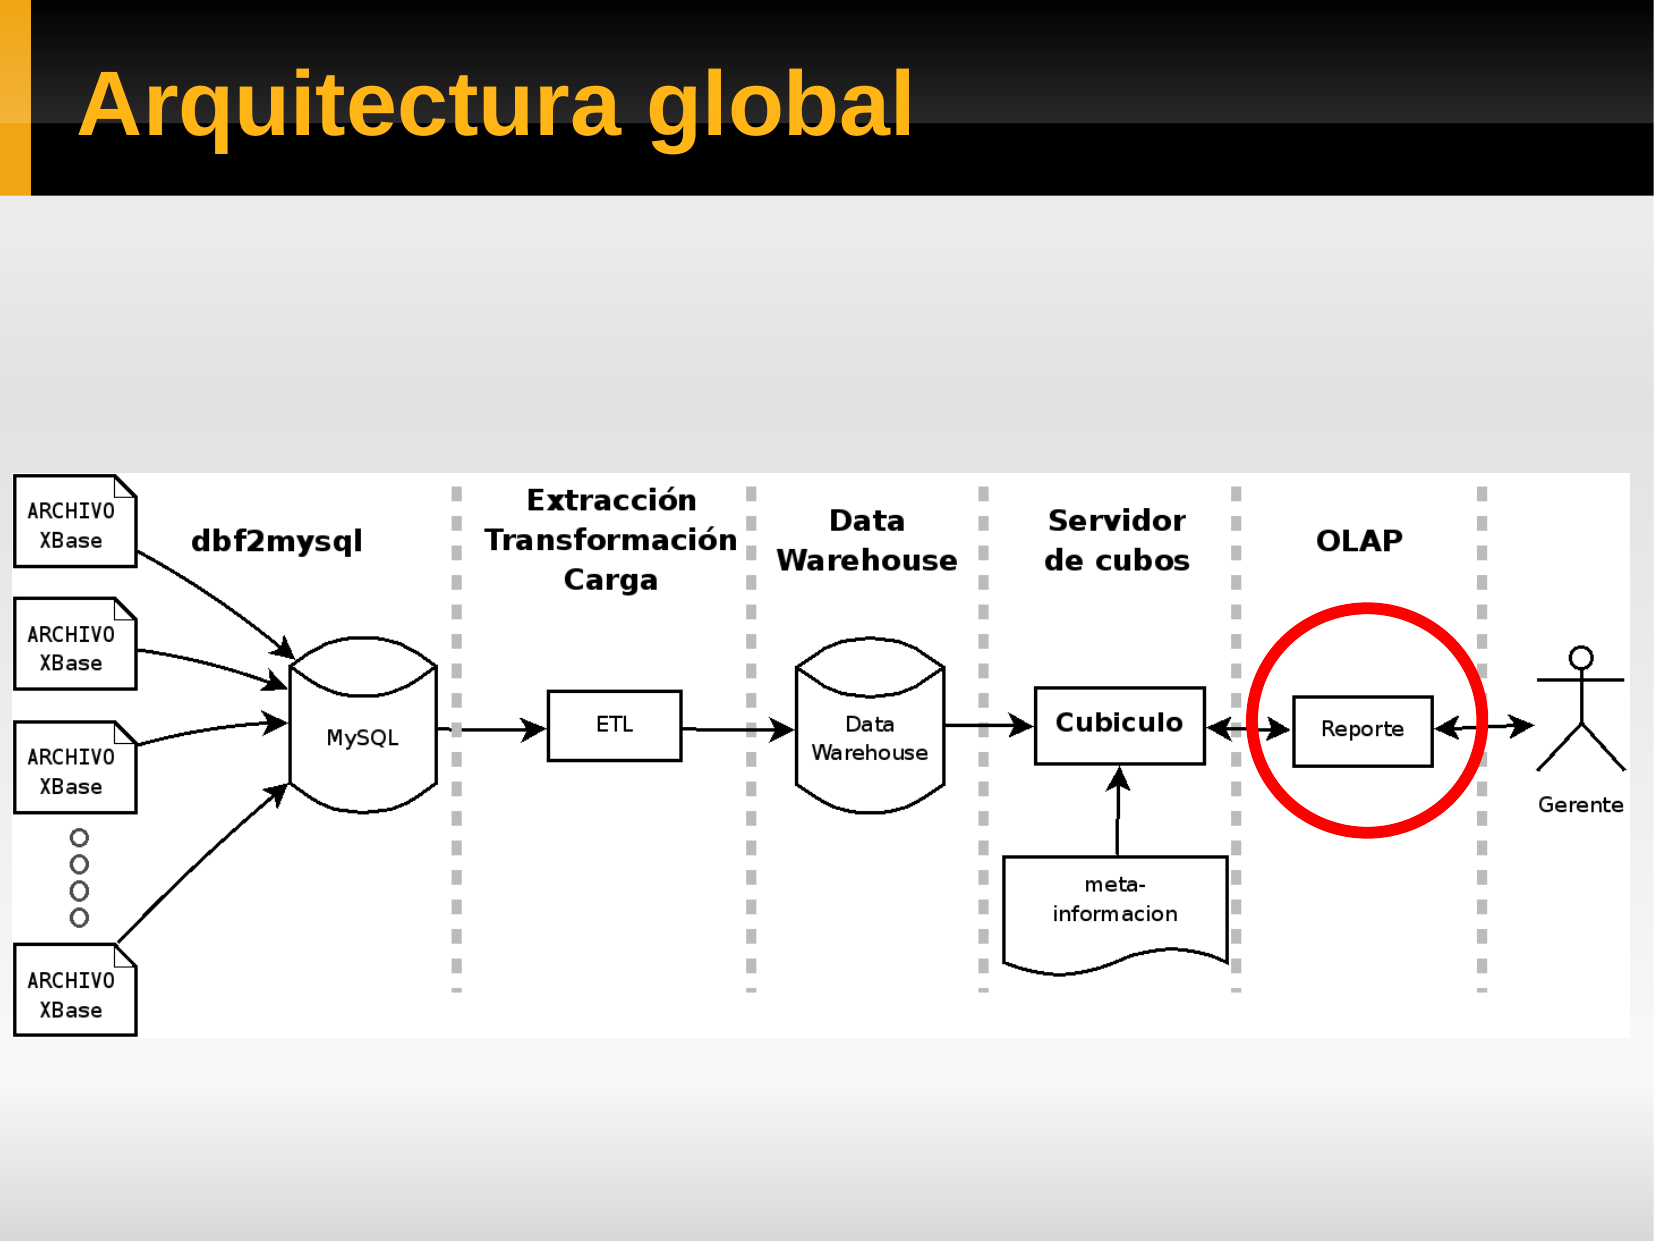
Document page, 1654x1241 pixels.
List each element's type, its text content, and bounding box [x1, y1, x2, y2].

picture [0, 0, 1654, 1241]
title Arquitectura global [76, 0, 1565, 208]
